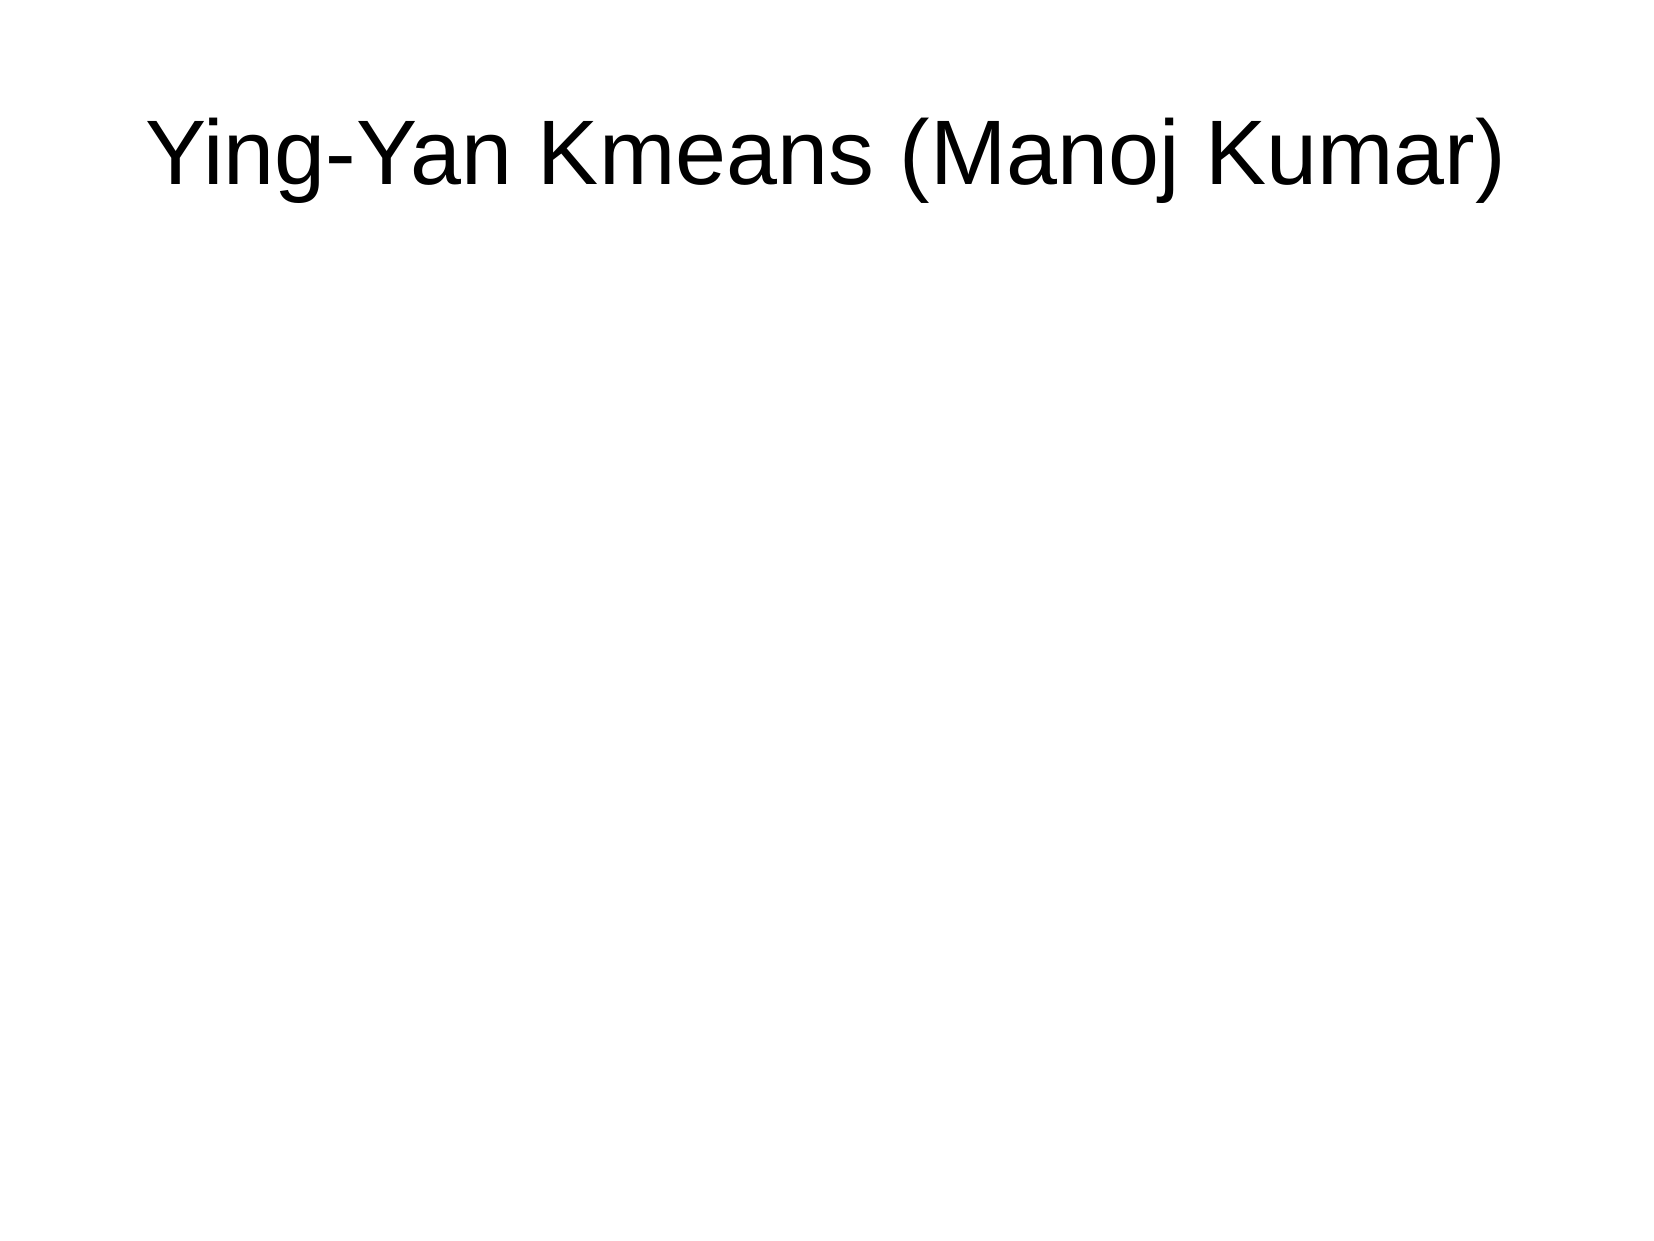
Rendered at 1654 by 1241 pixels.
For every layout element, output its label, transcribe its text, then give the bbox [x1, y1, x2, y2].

title Ying-Yan Kmeans (Manoj Kumar) [82, 49, 1571, 257]
